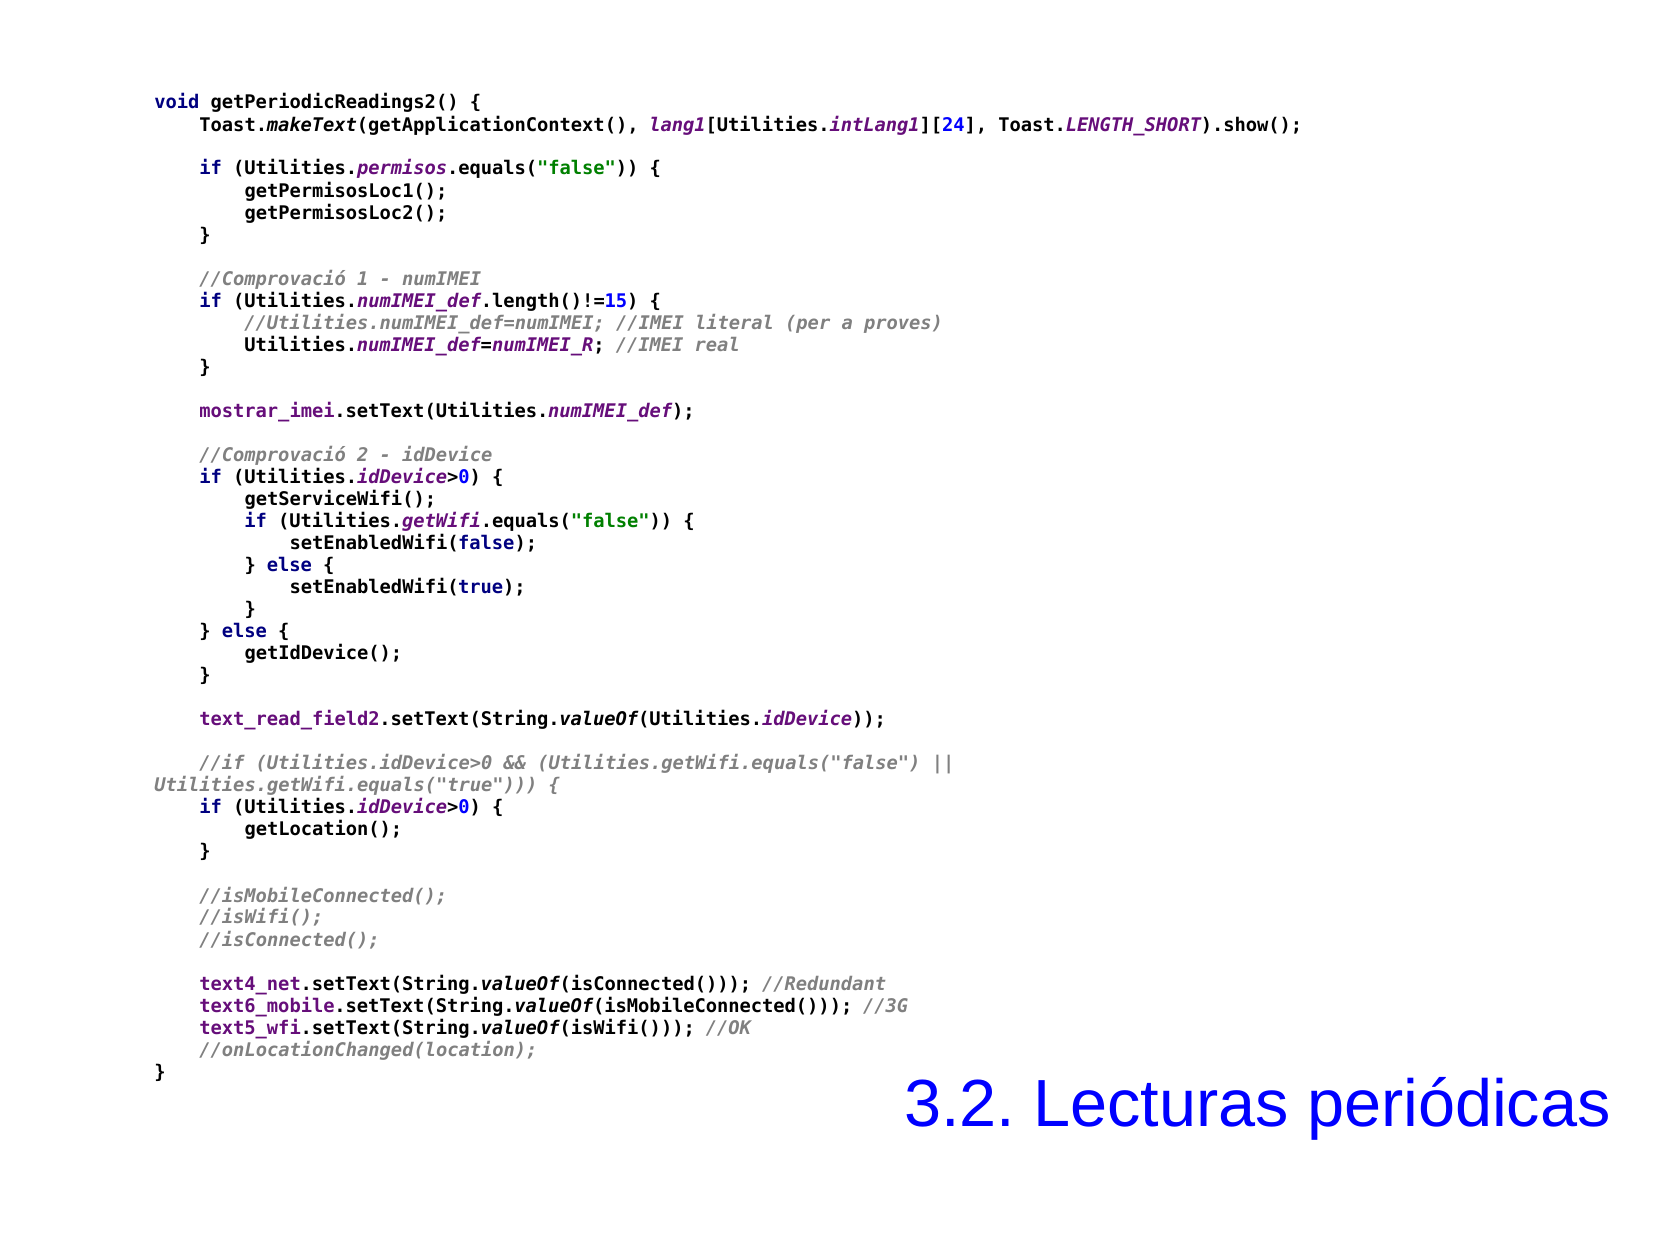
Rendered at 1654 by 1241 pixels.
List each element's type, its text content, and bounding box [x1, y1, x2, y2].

title 3.2. Lecturas periódicas [874, 992, 1642, 1214]
text_box void getPeriodicReadings2() { Toast.makeText(getApplicationContext(), lang1[Utilities.intLang1][24], Toast.LENGTH_SHORT).show(); if (Utilities.permisos.equals("false")) { getPermisosLoc1(); getPermisosLoc2(); } //Comprovació 1 - numIMEI if (Utilities.numIMEI_def.length()!=15) { //Utilities.numIMEI_def=numIMEI; //IMEI literal (per a proves) Utilities.numIMEI_def=numIMEI_R; //IMEI real } mostrar_imei.setText(Utilities.numIMEI_def); //Comprovació 2 - idDevice if (Utilities.idDevice>0) { getServiceWifi(); if (Utilities.getWifi.equals("false")) { setEnabledWifi(false); } else { setEnabledWifi(true); } } else { getIdDevice(); } text_read_field2.setText(String.valueOf(Utilities.idDevice)); //if (Utilities.idDevice>0 && (Utilities.getWifi.equals("false") || Utilities.getWifi.equals("true"))) { if (Utilities.idDevice>0) { getLocation(); } //isMobileConnected(); //isWifi(); //isConnected(); text4_net.setText(String.valueOf(isConnected())); //Redundant text6_mobile.setText(String.valueOf(isMobileConnected())); //3G text5_wfi.setText(String.valueOf(isWifi())); //OK //onLocationChanged(location); } [139, 84, 1347, 1113]
